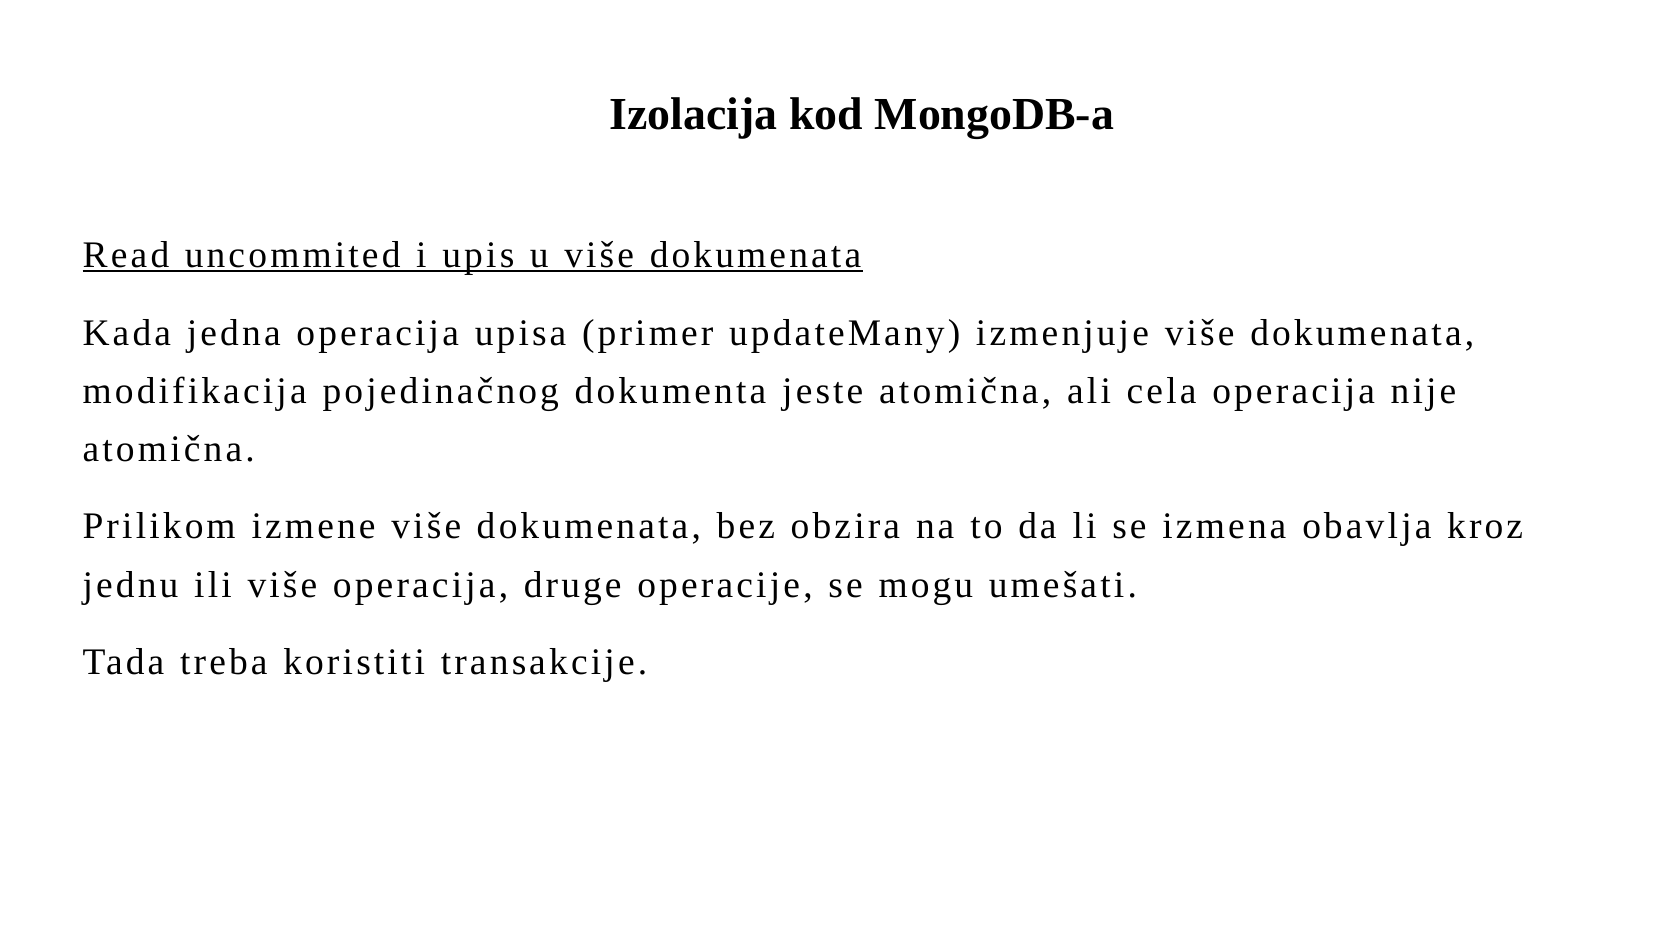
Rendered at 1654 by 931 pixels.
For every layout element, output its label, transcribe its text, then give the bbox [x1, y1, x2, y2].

title Izolacija kod MongoDB-a [82, 37, 1571, 193]
list Read uncommited i upis u više dokumenata Kada jedna operacija upisa (primer updateMany) izmenjuje više dokumenata, modifikacija pojedinačnog dokumenta jeste atomična, ali cela operacija nije atomična. Prilikom izmene više dokumenata, bez obzira na to da li se izmena obavlja kroz jednu ili više operacija, druge operacije, se mogu umešati. Tada treba koristiti transakcije. [82, 217, 1571, 758]
